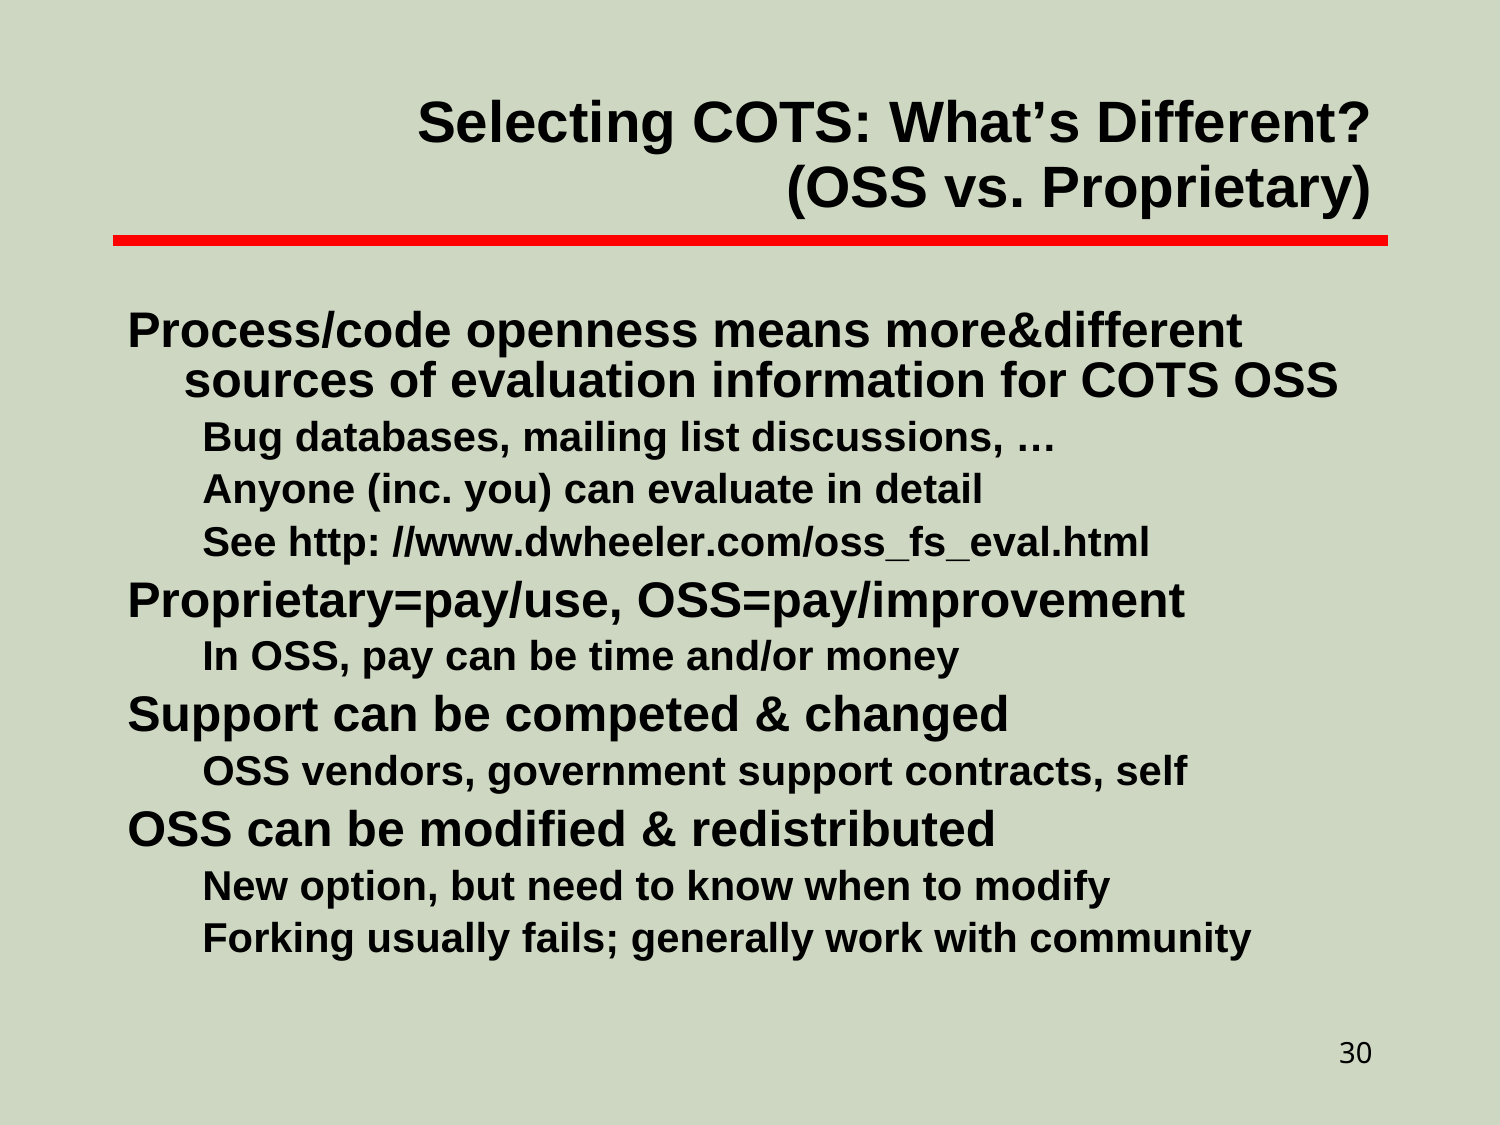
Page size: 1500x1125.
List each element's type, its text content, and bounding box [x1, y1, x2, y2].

title Selecting COTS: What’s Different? (OSS vs. Proprietary) [337, 80, 1388, 229]
list Process/code openness means more&different sources of evaluation information for COTS OSS Bug databases, mailing list discussions, … Anyone (inc. you) can evaluate in detail See http: //www.dwheeler.com/oss_fs_eval.html Proprietary=pay/use, OSS=pay/improvement In OSS, pay can be time and/or money Support can be competed & changed OSS vendors, government support contracts, self OSS can be modified & redistributed New option, but need to know when to modify Forking usually fails; generally work with community [112, 299, 1388, 1000]
